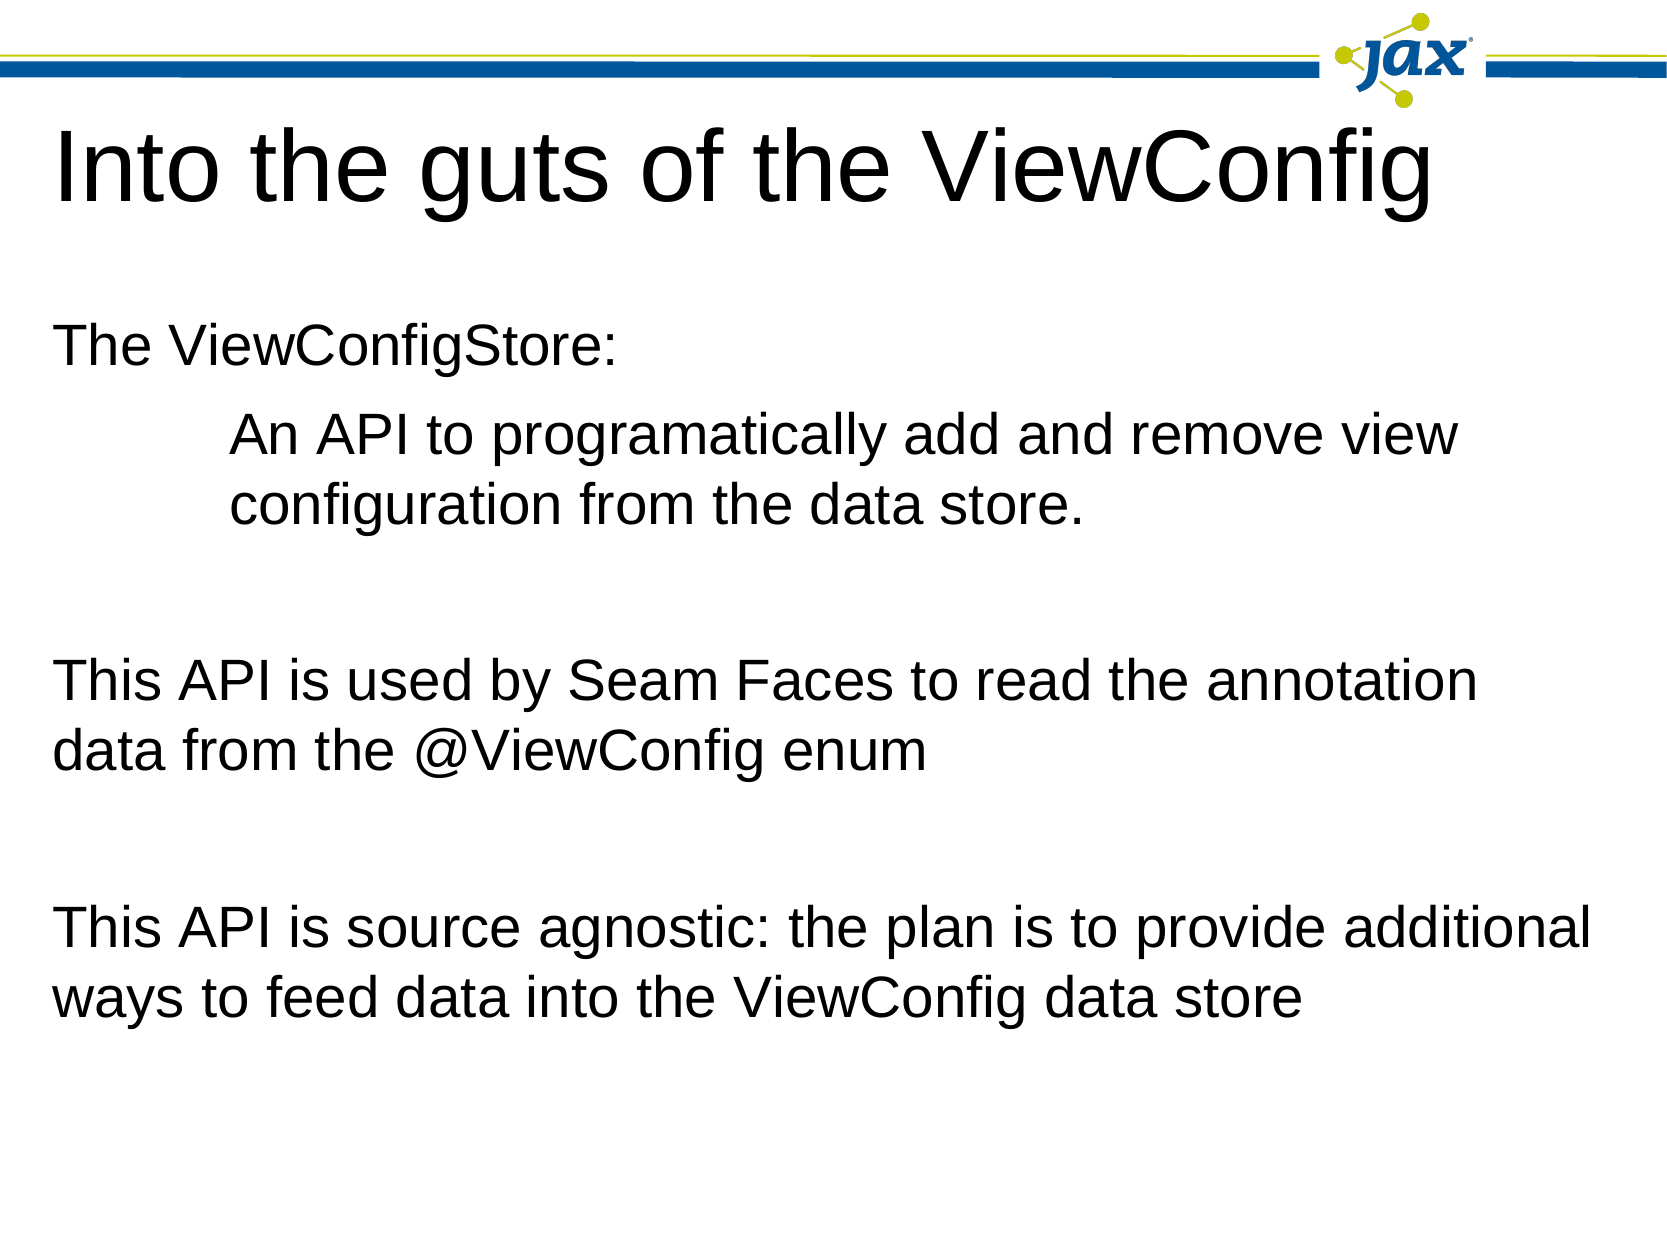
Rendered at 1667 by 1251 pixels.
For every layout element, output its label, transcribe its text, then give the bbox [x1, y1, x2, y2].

picture [1335, 13, 1473, 91]
title Into the guts of the ViewConfig [37, 91, 1651, 230]
list The ViewConfigStore: An API to programatically add and remove view configuration from the data store. This API is used by Seam Faces to read the annotation data from the @ViewConfig enum This API is source agnostic: the plan is to provide additional ways to feed data into the ViewConfig data store [37, 300, 1613, 1126]
